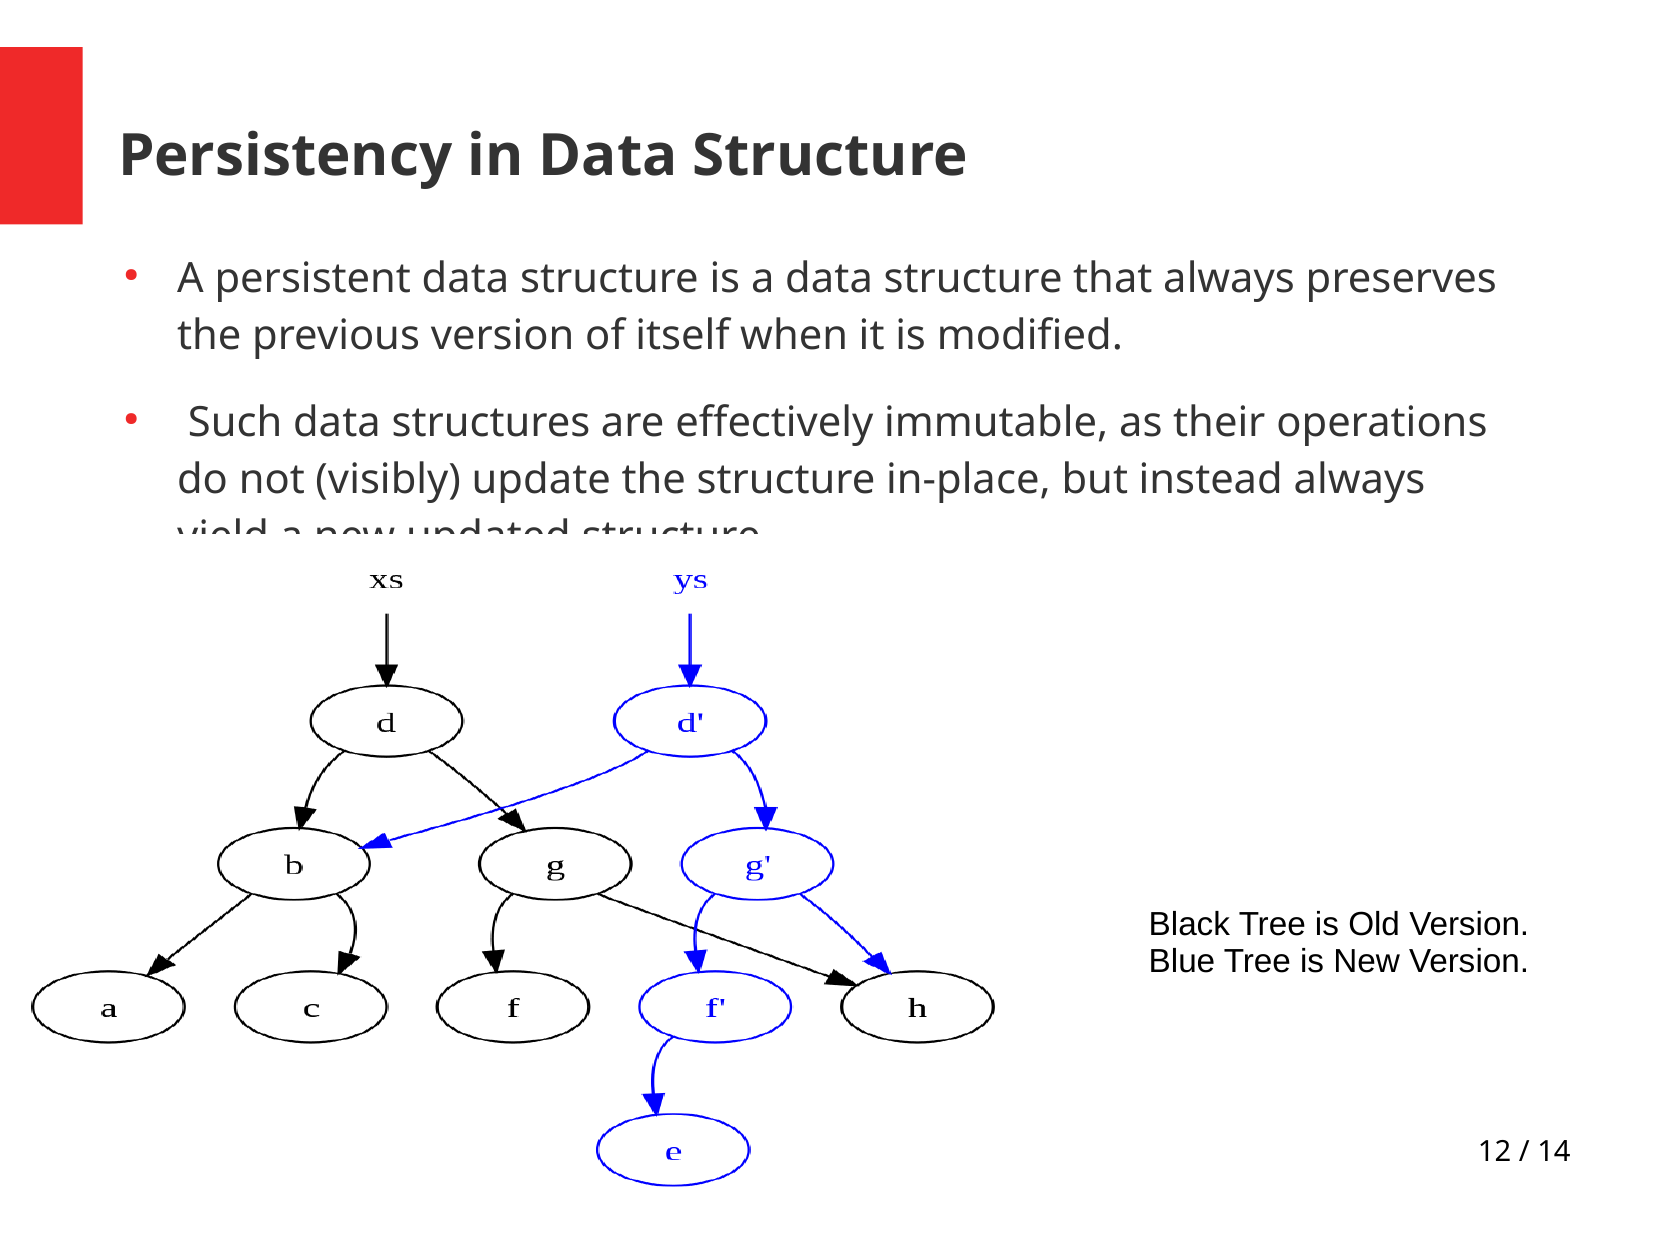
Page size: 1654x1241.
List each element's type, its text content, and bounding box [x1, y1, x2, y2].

picture [22, 534, 1004, 1193]
list A persistent data structure is a data structure that always preserves the previous version of itself when it is modified. Such data structures are effectively immutable, as their operations do not (visibly) update the structure in-place, but instead always yield a new updated structure. [106, 248, 1524, 968]
title Persistency in Data Structure [118, 49, 1571, 257]
text_box Black Tree is Old Version. Blue Tree is New Version. [1133, 897, 1546, 987]
